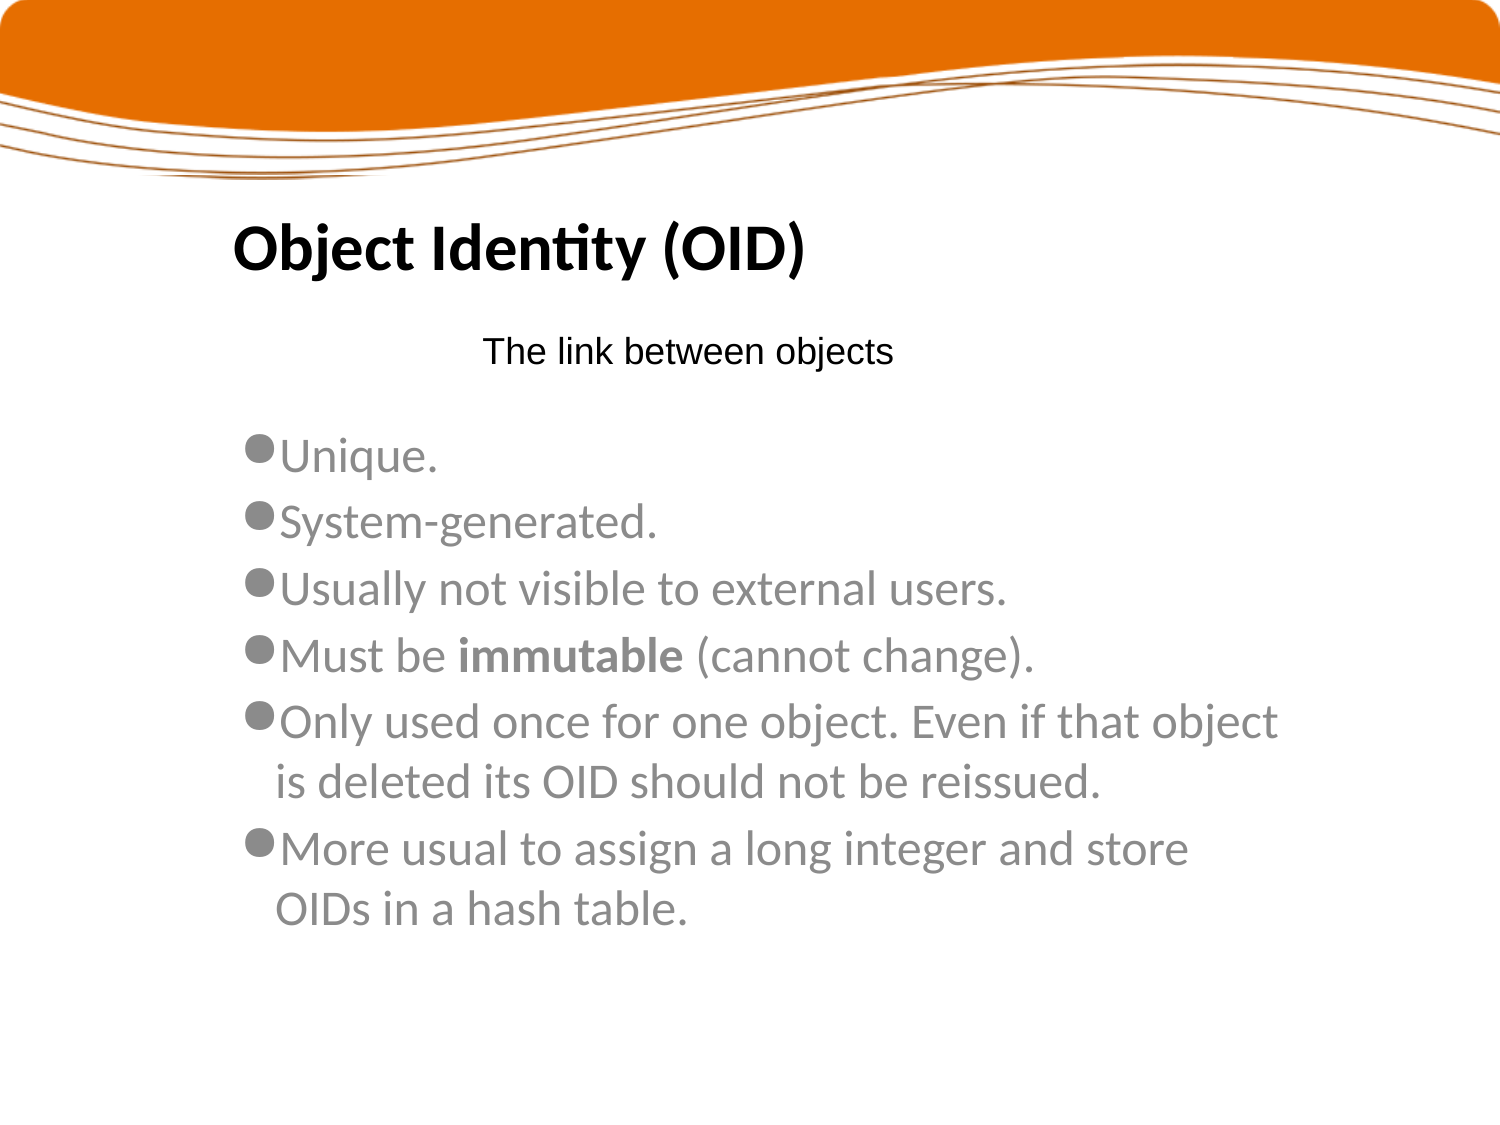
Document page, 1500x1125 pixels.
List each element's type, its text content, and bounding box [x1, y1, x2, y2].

text_box Object Identity (OID) [218, 196, 1305, 292]
text_box The link between objects [467, 322, 910, 380]
picture [0, 0, 1500, 180]
text_box Unique. System-generated. Usually not visible to external users. Must be immutable (cannot change). Only used once for one object. Even if that object is deleted its OID should not be reissued. More usual to assign a long integer and store OIDs in a hash table. [225, 414, 1306, 1112]
